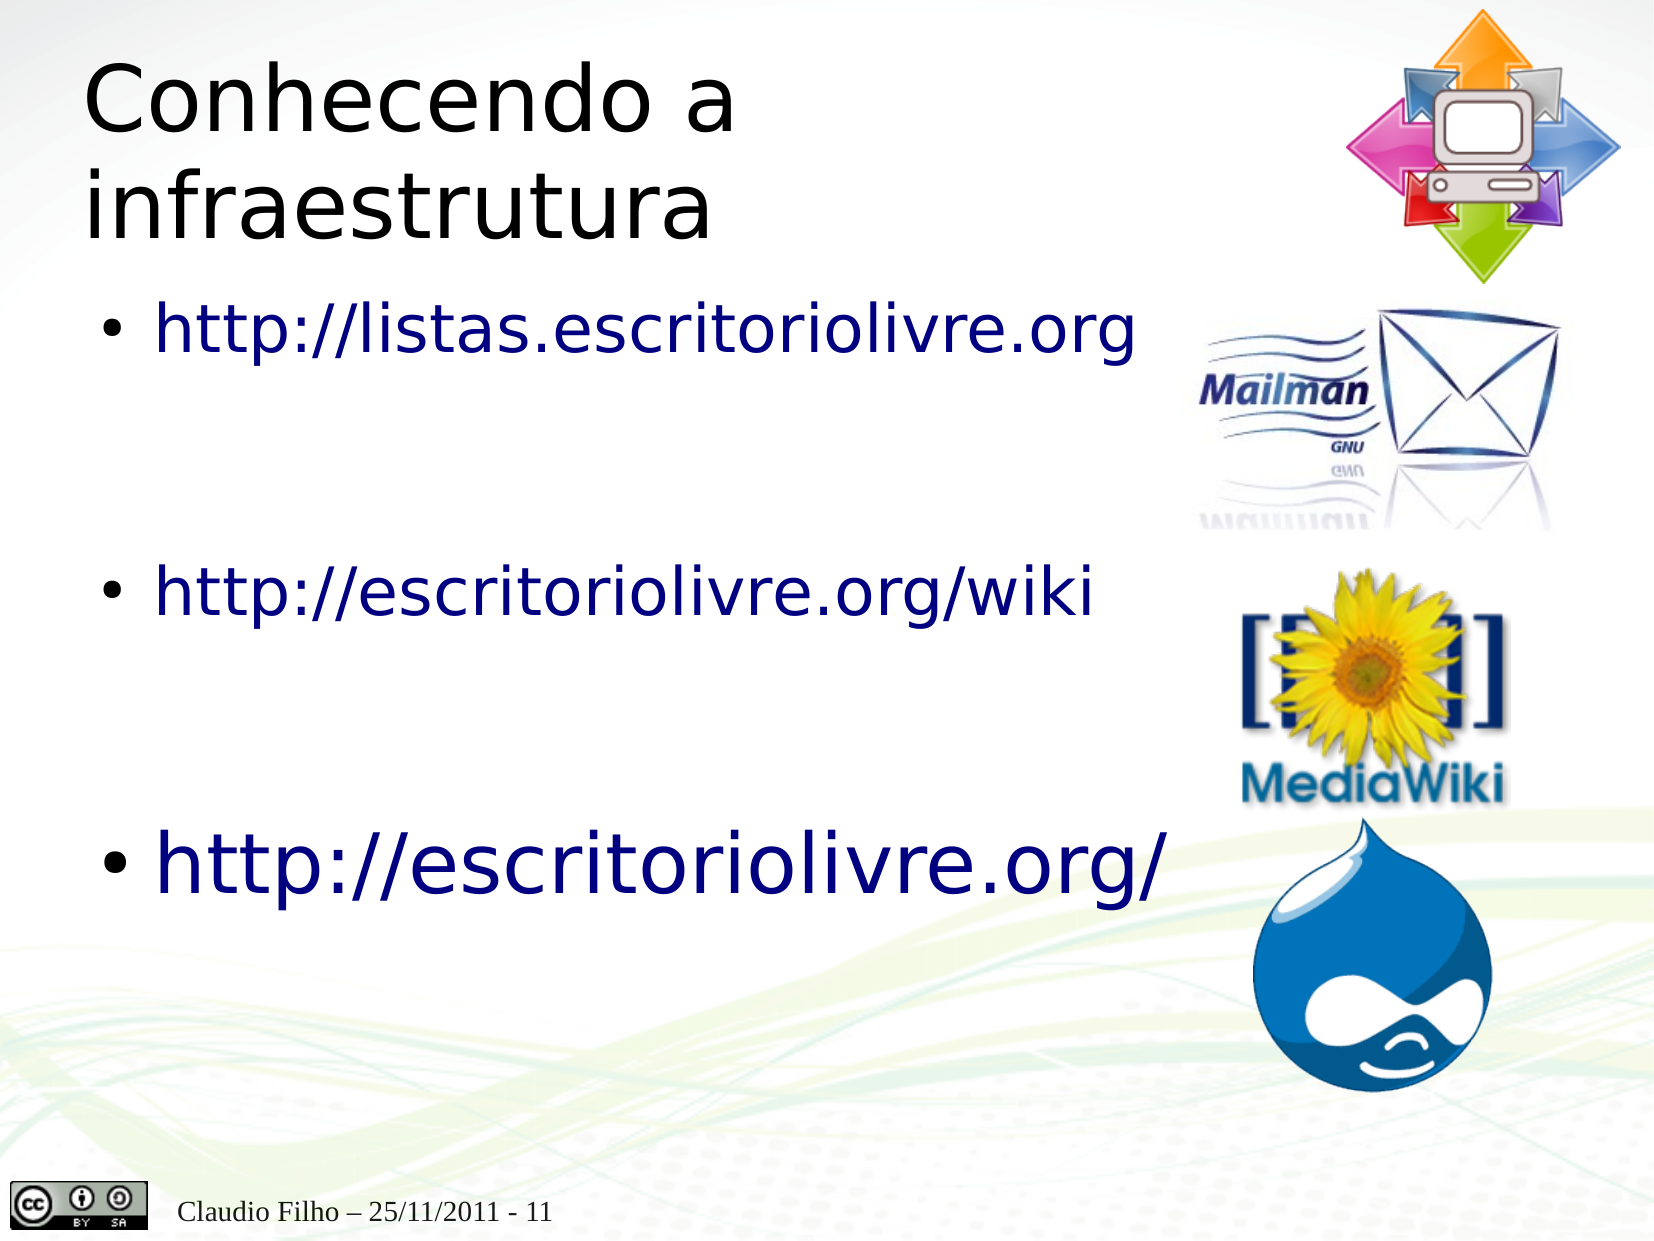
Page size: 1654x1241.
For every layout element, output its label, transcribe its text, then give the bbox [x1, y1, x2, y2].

picture [10, 1181, 148, 1230]
picture [0, 0, 1654, 532]
title Conhecendo a infraestrutura [82, 45, 1300, 261]
picture [1235, 551, 1511, 1093]
list http://listas.escritoriolivre.org http://escritoriolivre.org/wiki http://escritoriolivre.org/ [82, 290, 1571, 1109]
